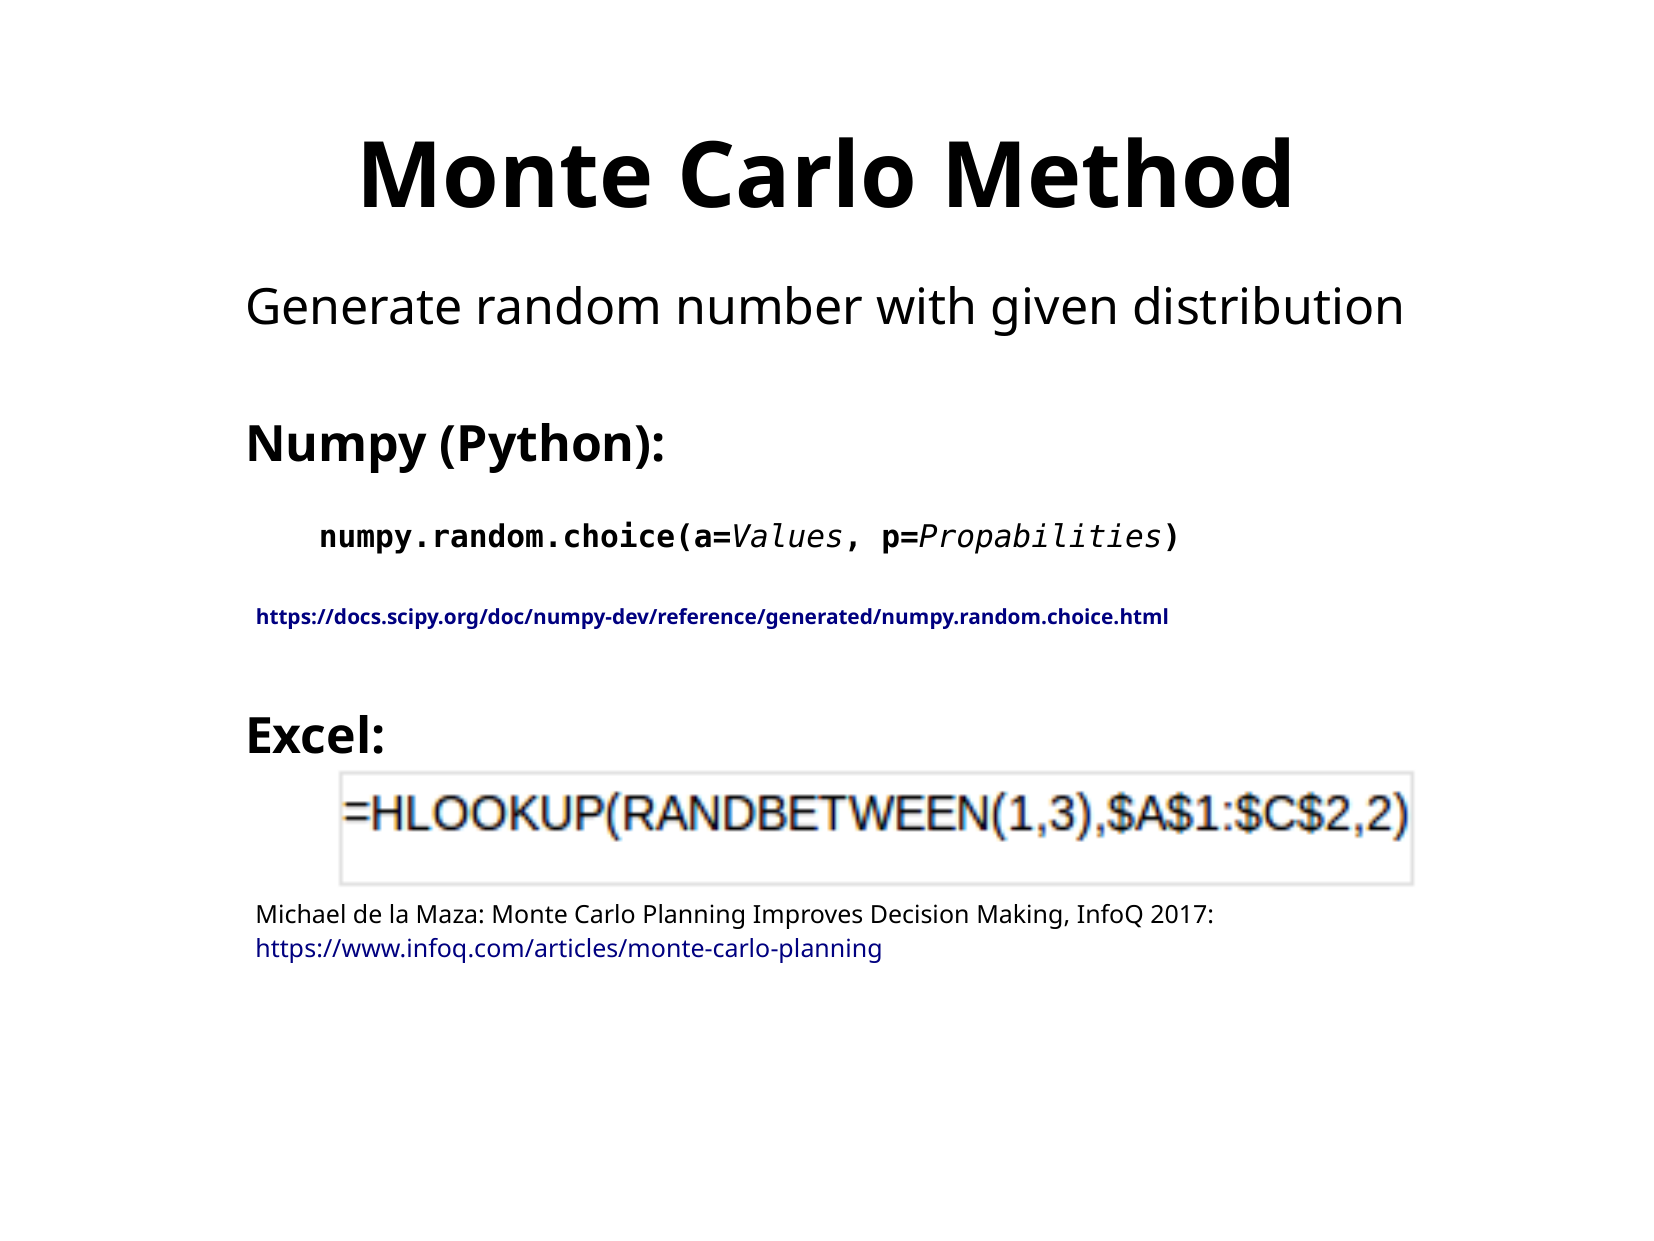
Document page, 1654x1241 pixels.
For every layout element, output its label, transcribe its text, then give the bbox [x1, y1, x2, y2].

title Monte Carlo Method [224, 37, 1430, 241]
picture [330, 755, 1436, 908]
text_box [212, 241, 1465, 1241]
text_box Generate random number with given distribution Numpy (Python): numpy.random.choice(a=Values, p=Propabilities) https://docs.scipy.org/doc/numpy-dev/reference/generated/numpy.random.choice.html Excel: [224, 263, 1571, 1105]
text_box Michael de la Maza: Monte Carlo Planning Improves Decision Making, InfoQ 2017: https://www.infoq.com/articles/monte-carlo-planning [240, 889, 1217, 1016]
